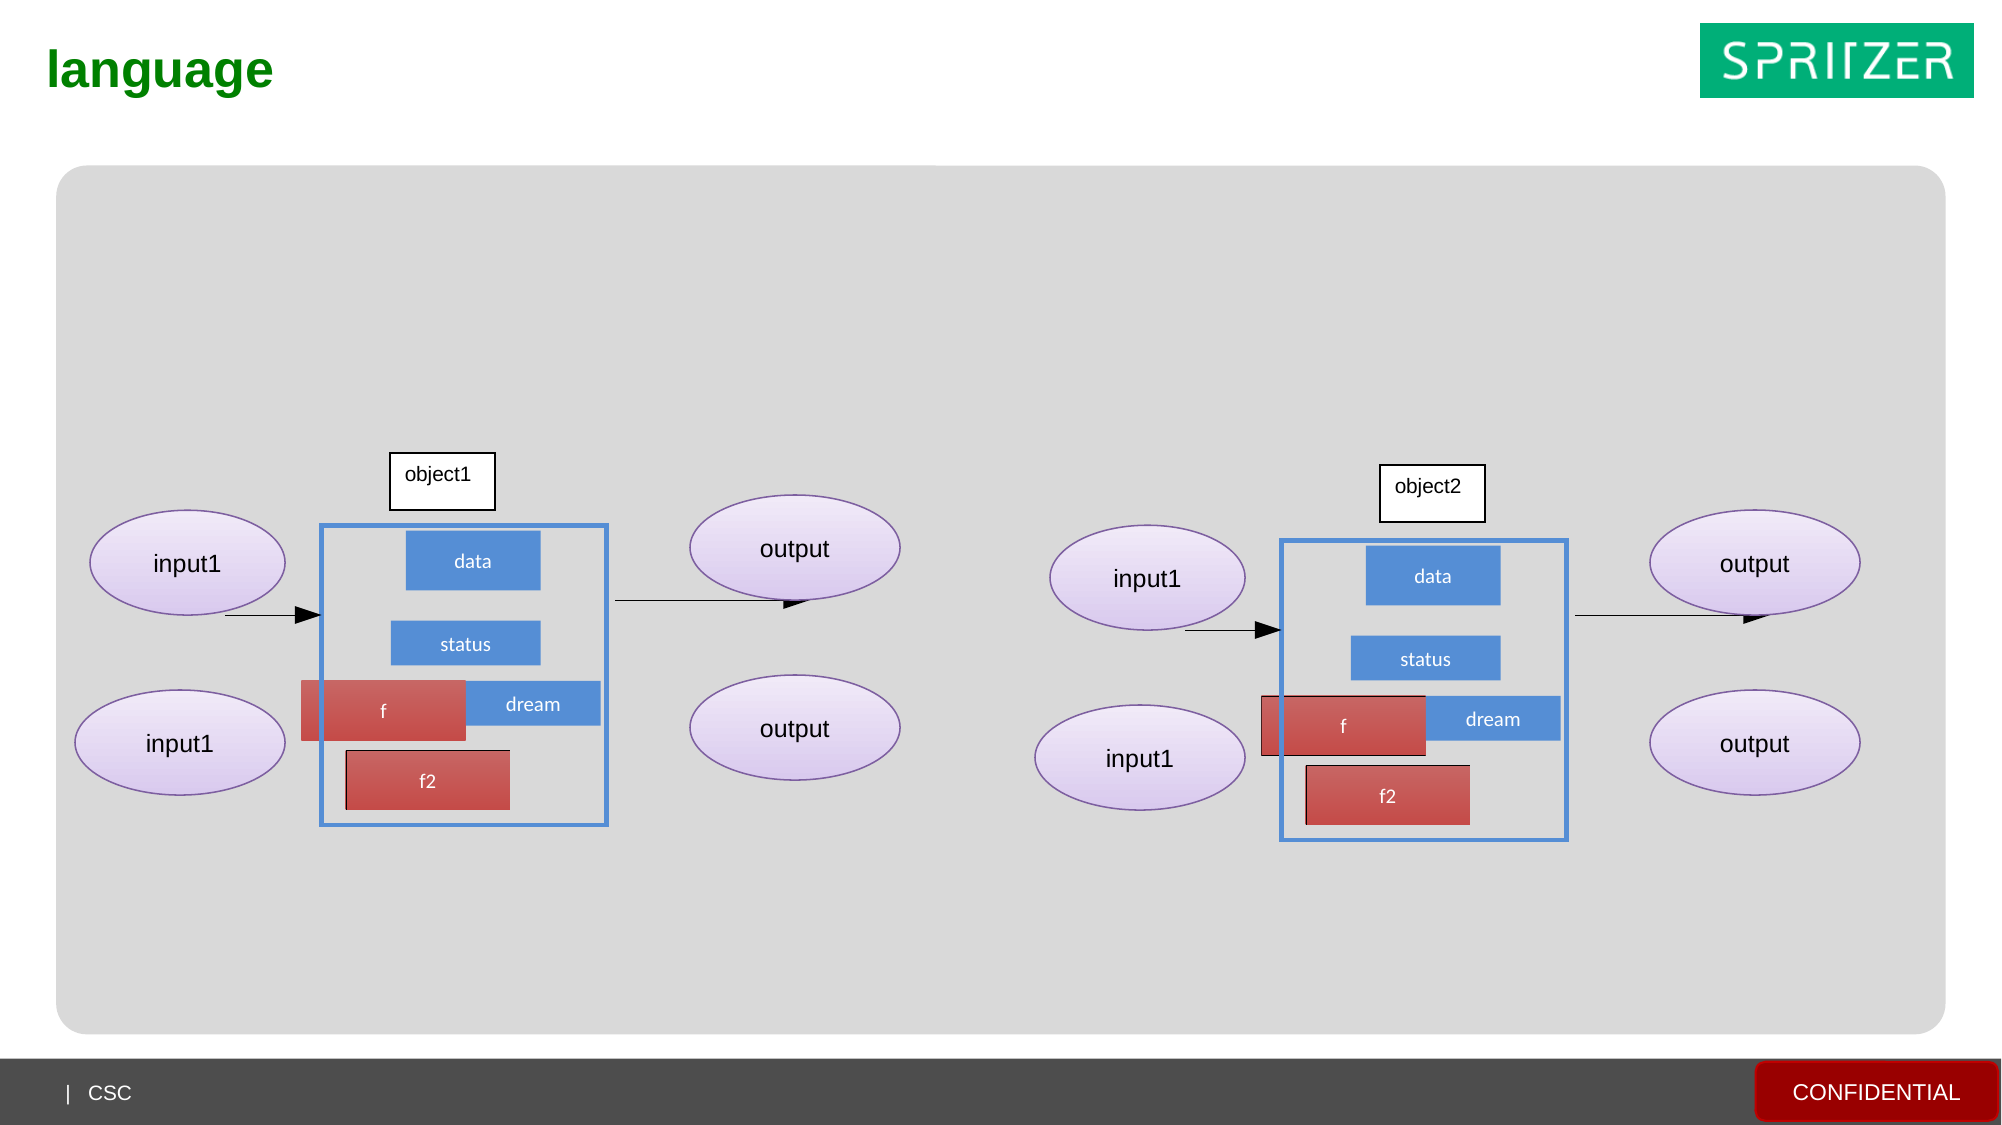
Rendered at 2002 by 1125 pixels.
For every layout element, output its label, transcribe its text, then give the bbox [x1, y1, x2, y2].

text_box input1 [1050, 525, 1246, 631]
text_box object1 [390, 453, 496, 511]
text_box f [1261, 695, 1279, 756]
text_box input1 [1035, 705, 1246, 811]
text_box object2 [1380, 464, 1486, 522]
text_box output [690, 495, 901, 601]
text_box output [690, 675, 901, 781]
text_box status [390, 620, 541, 666]
text_box status [1350, 635, 1501, 681]
text_box f2 [345, 750, 510, 810]
text_box data [1365, 545, 1501, 606]
text_box f [324, 680, 466, 741]
text_box output [1650, 510, 1861, 616]
text_box data [405, 530, 541, 591]
picture [1700, 23, 1974, 98]
text_box input1 [90, 510, 286, 616]
text_box f [301, 680, 319, 741]
text_box dream [465, 680, 601, 726]
text_box dream [1425, 695, 1561, 741]
text_box f2 [1305, 765, 1470, 825]
text_box output [1650, 690, 1861, 796]
text_box f [1284, 695, 1426, 756]
text_box language [45, 27, 1955, 99]
text_box input1 [75, 690, 286, 796]
